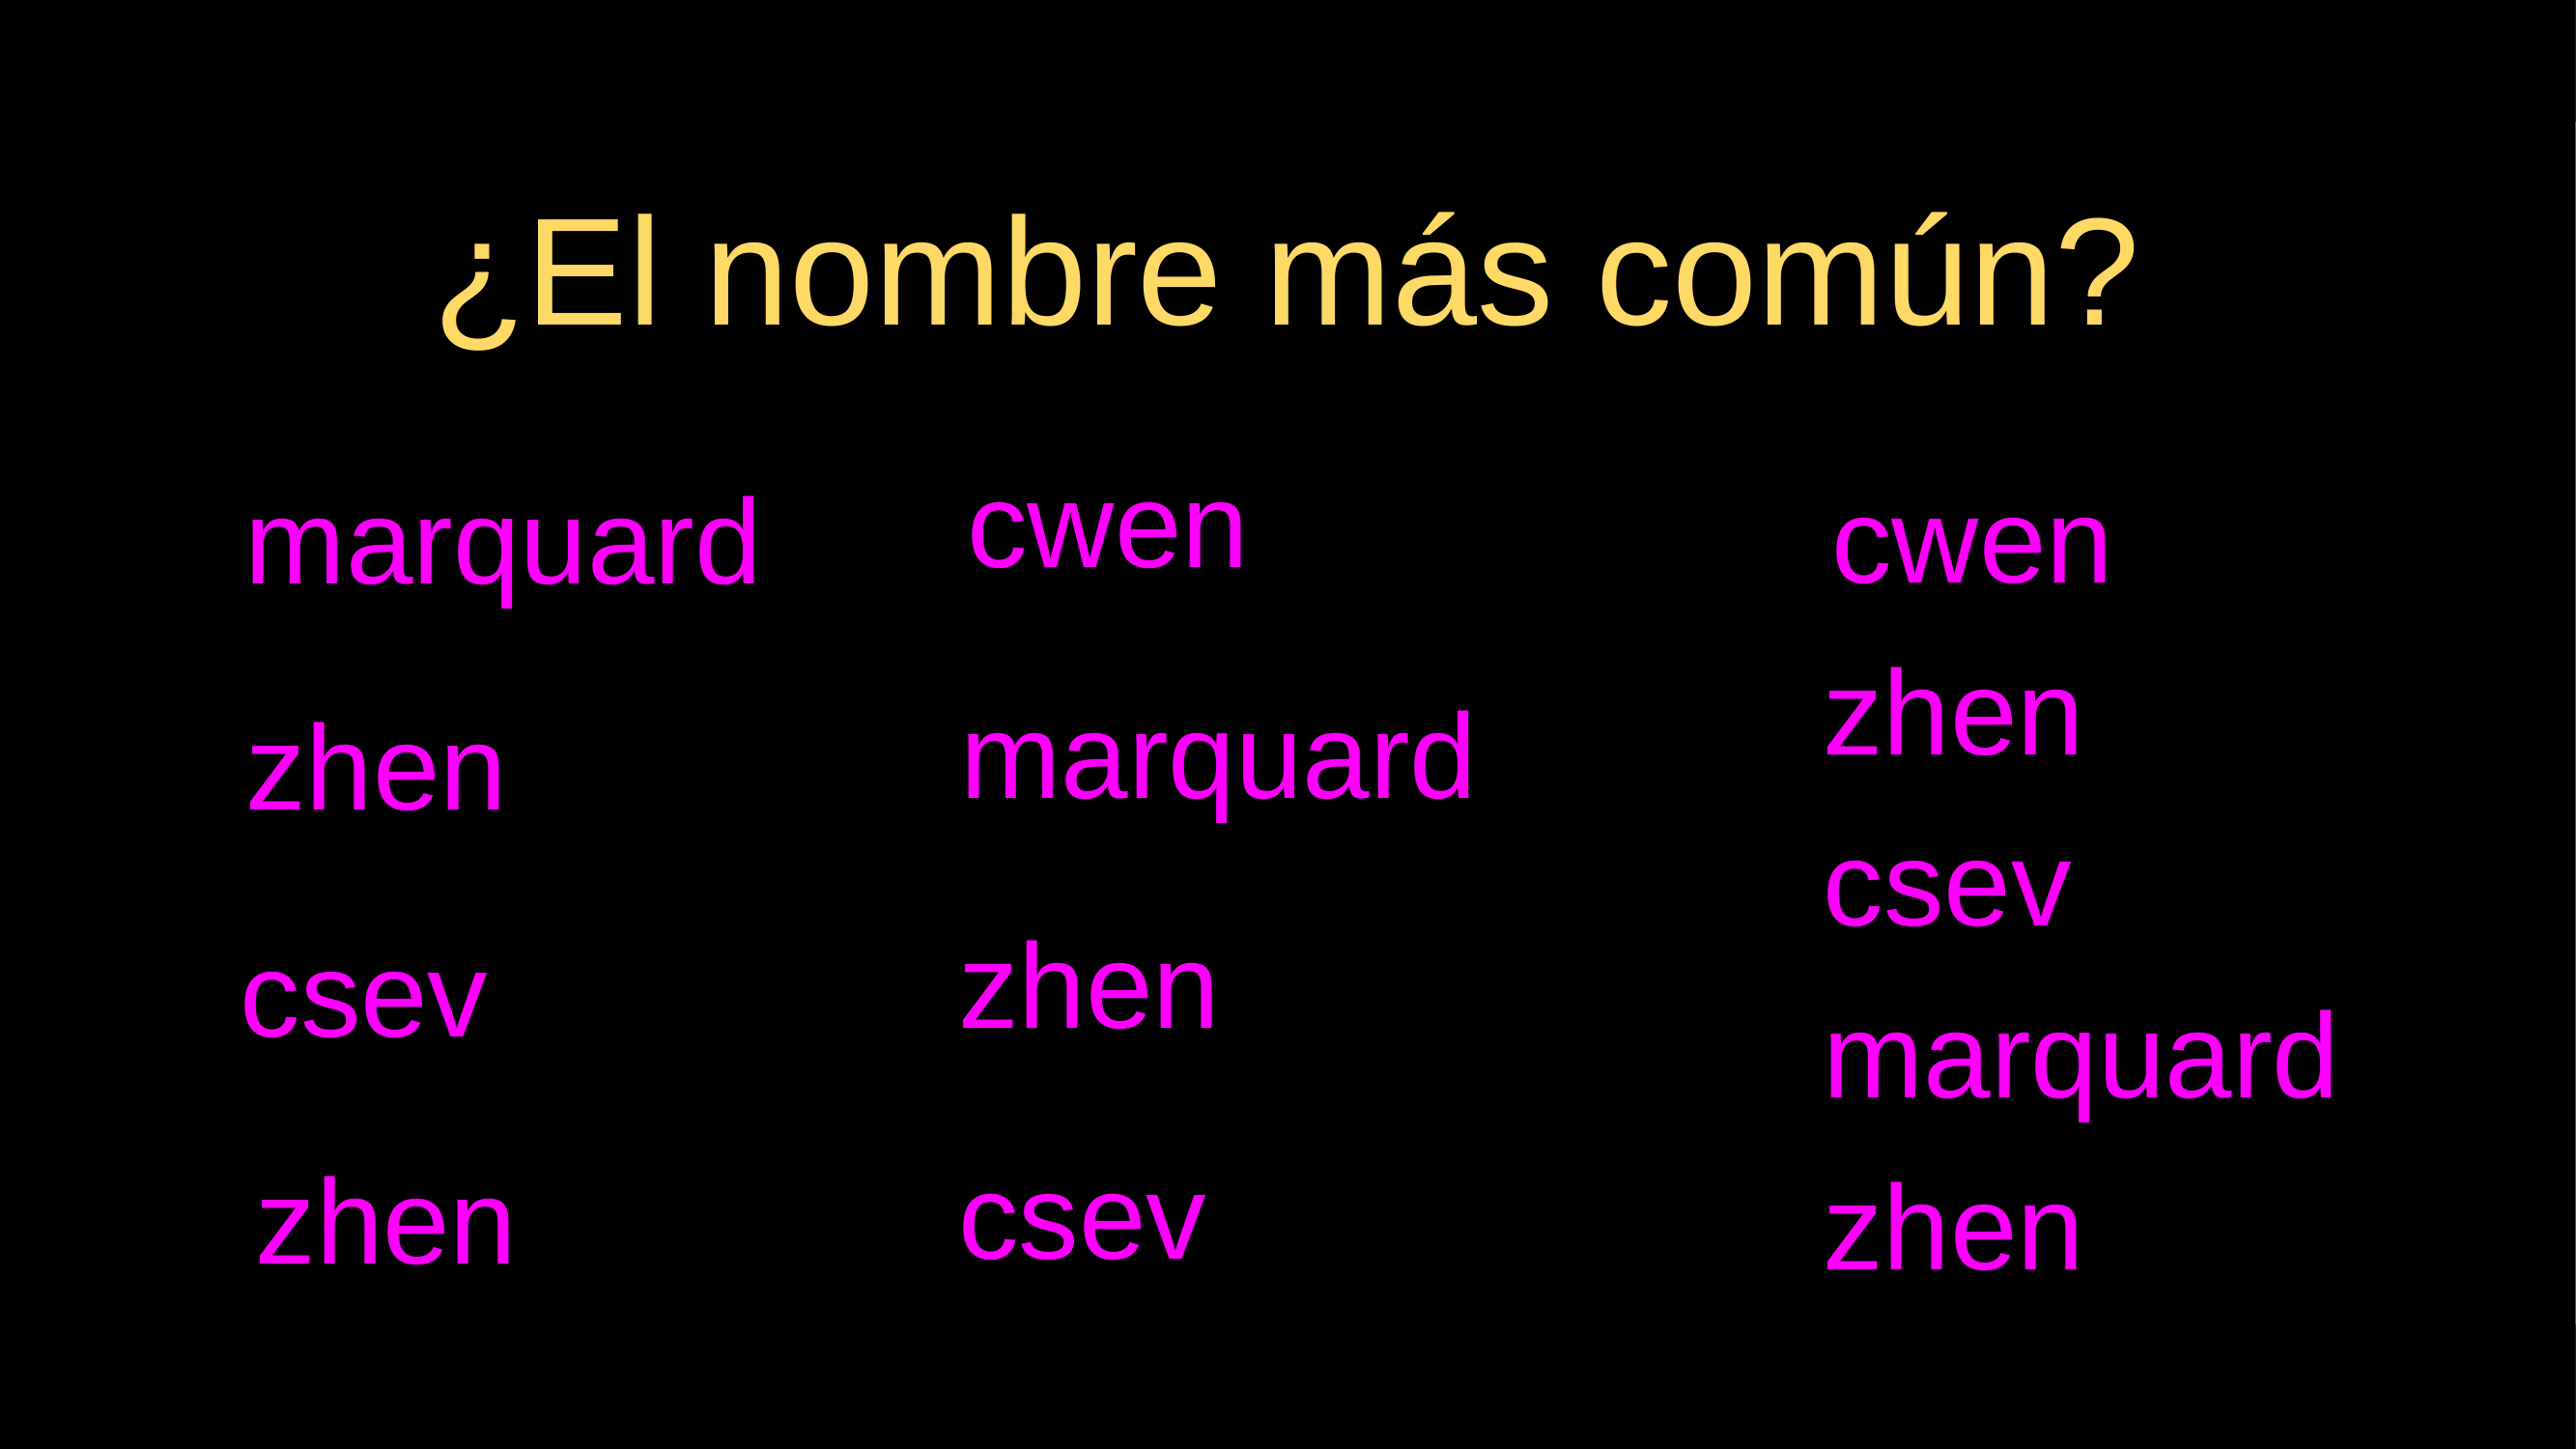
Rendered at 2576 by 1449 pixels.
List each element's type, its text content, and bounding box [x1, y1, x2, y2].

text_box csev [958, 1126, 1261, 1296]
text_box zhen [1823, 1136, 2170, 1306]
text_box cwen [958, 434, 1259, 604]
text_box csev [1823, 793, 2123, 963]
text_box zhen [958, 895, 1306, 1065]
text_box zhen [1823, 621, 2190, 791]
text_box zhen [212, 677, 541, 847]
text_box marquard [1823, 965, 2463, 1135]
title ¿El nombre más común? [183, 125, 2392, 403]
text_box cwen [1823, 450, 2123, 620]
text_box marquard [195, 450, 812, 620]
text_box zhen [212, 1130, 560, 1300]
text_box csev [212, 903, 516, 1073]
text_box marquard [927, 665, 1511, 835]
